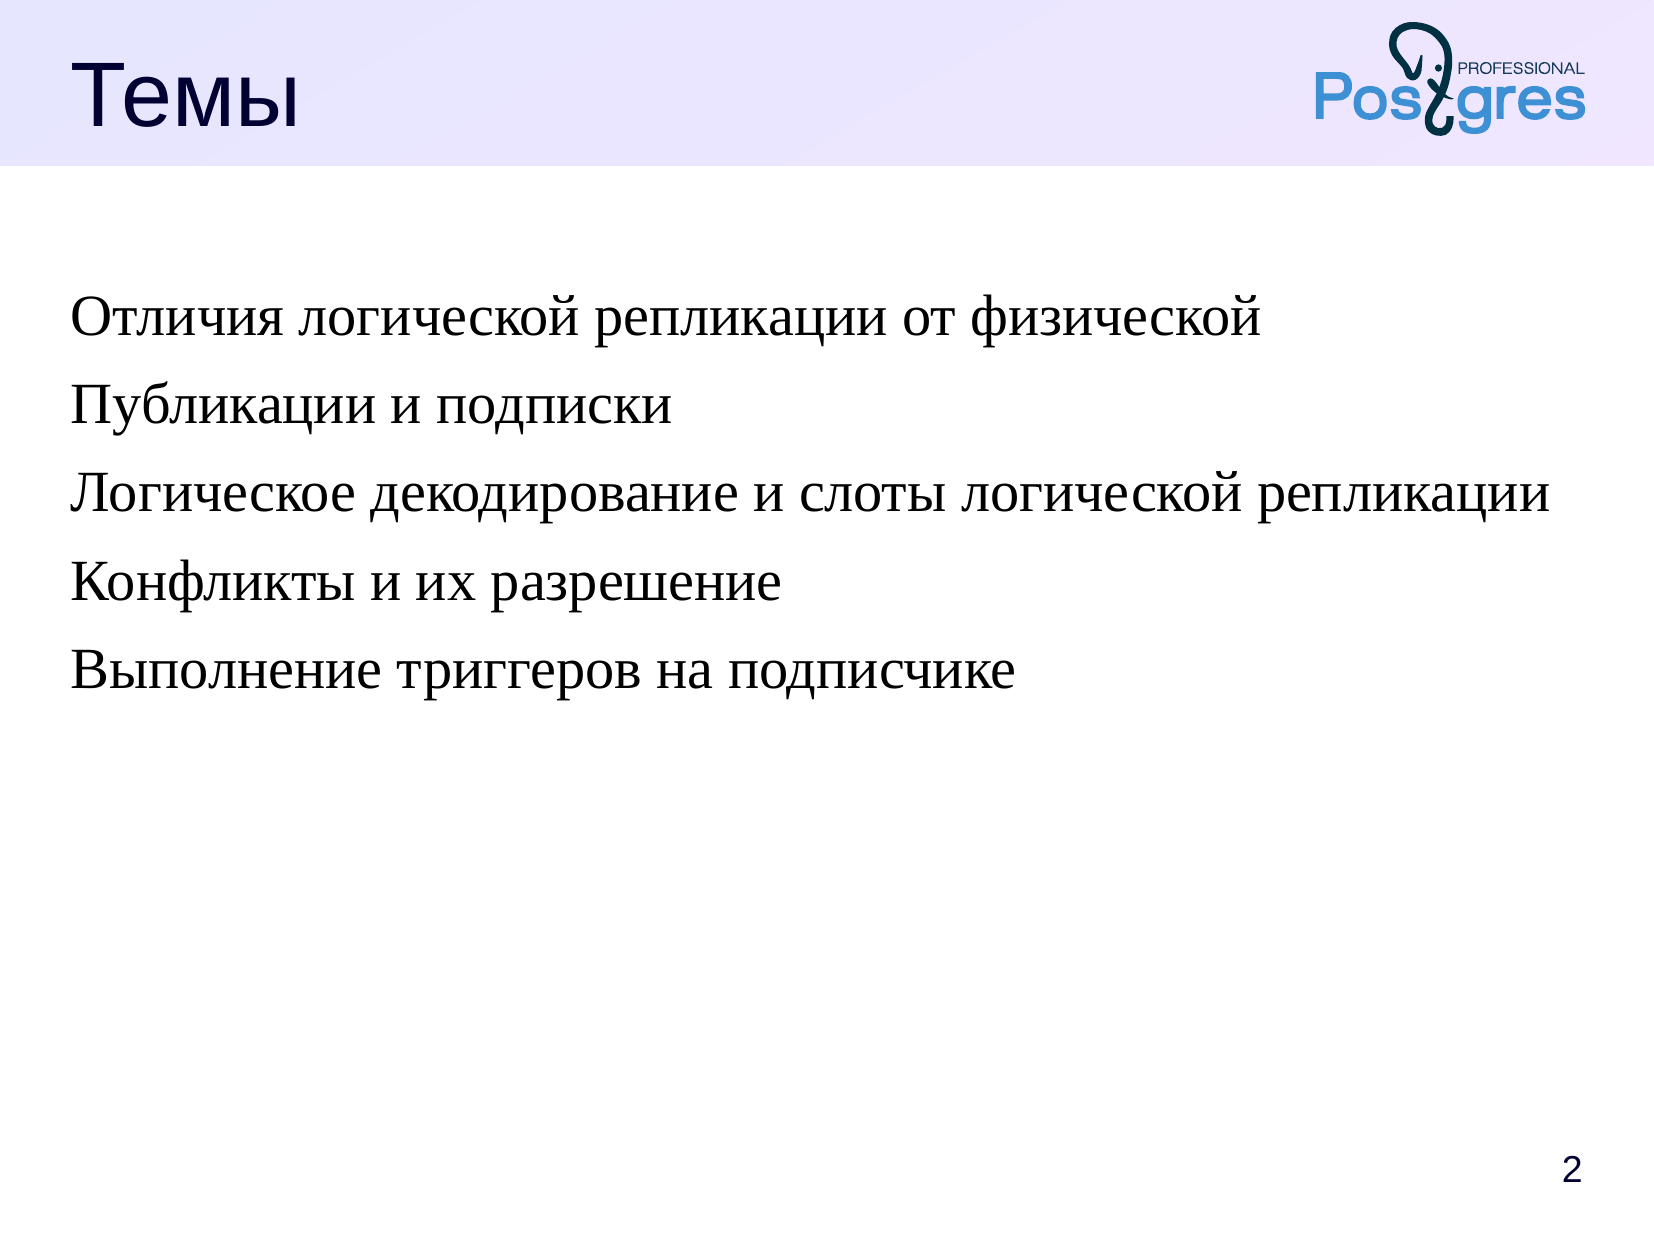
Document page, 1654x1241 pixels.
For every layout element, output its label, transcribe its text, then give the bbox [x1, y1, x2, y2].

list Отличия логической репликации от физической Публикации и подписки Логическое декодирование и слоты логической репликации Конфликты и их разрешение Выполнение триггеров на подписчике [70, 283, 1583, 1141]
title Темы [70, 43, 1241, 147]
